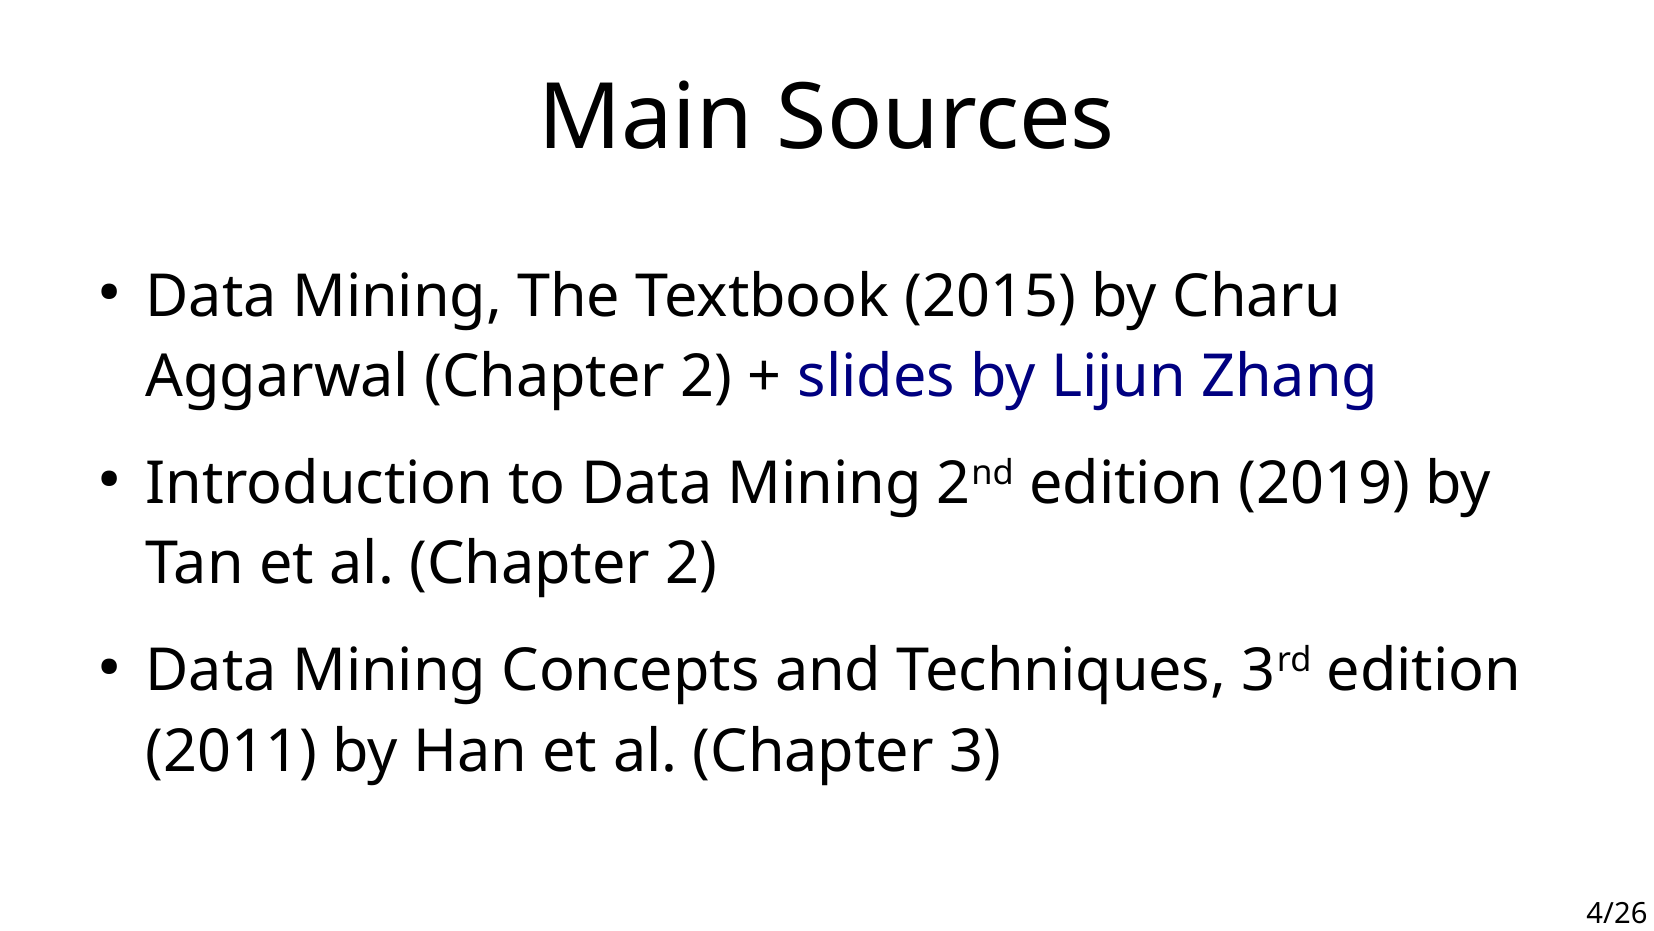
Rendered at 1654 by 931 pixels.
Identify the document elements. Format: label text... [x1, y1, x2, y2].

title Main Sources [82, 1, 1571, 226]
list Data Mining, The Textbook (2015) by Charu Aggarwal (Chapter 2) + slides by Lijun Zhang Introduction to Data Mining 2nd edition (2019) by Tan et al. (Chapter 2) Data Mining Concepts and Techniques, 3rd edition (2011) by Han et al. (Chapter 3) [82, 253, 1571, 793]
